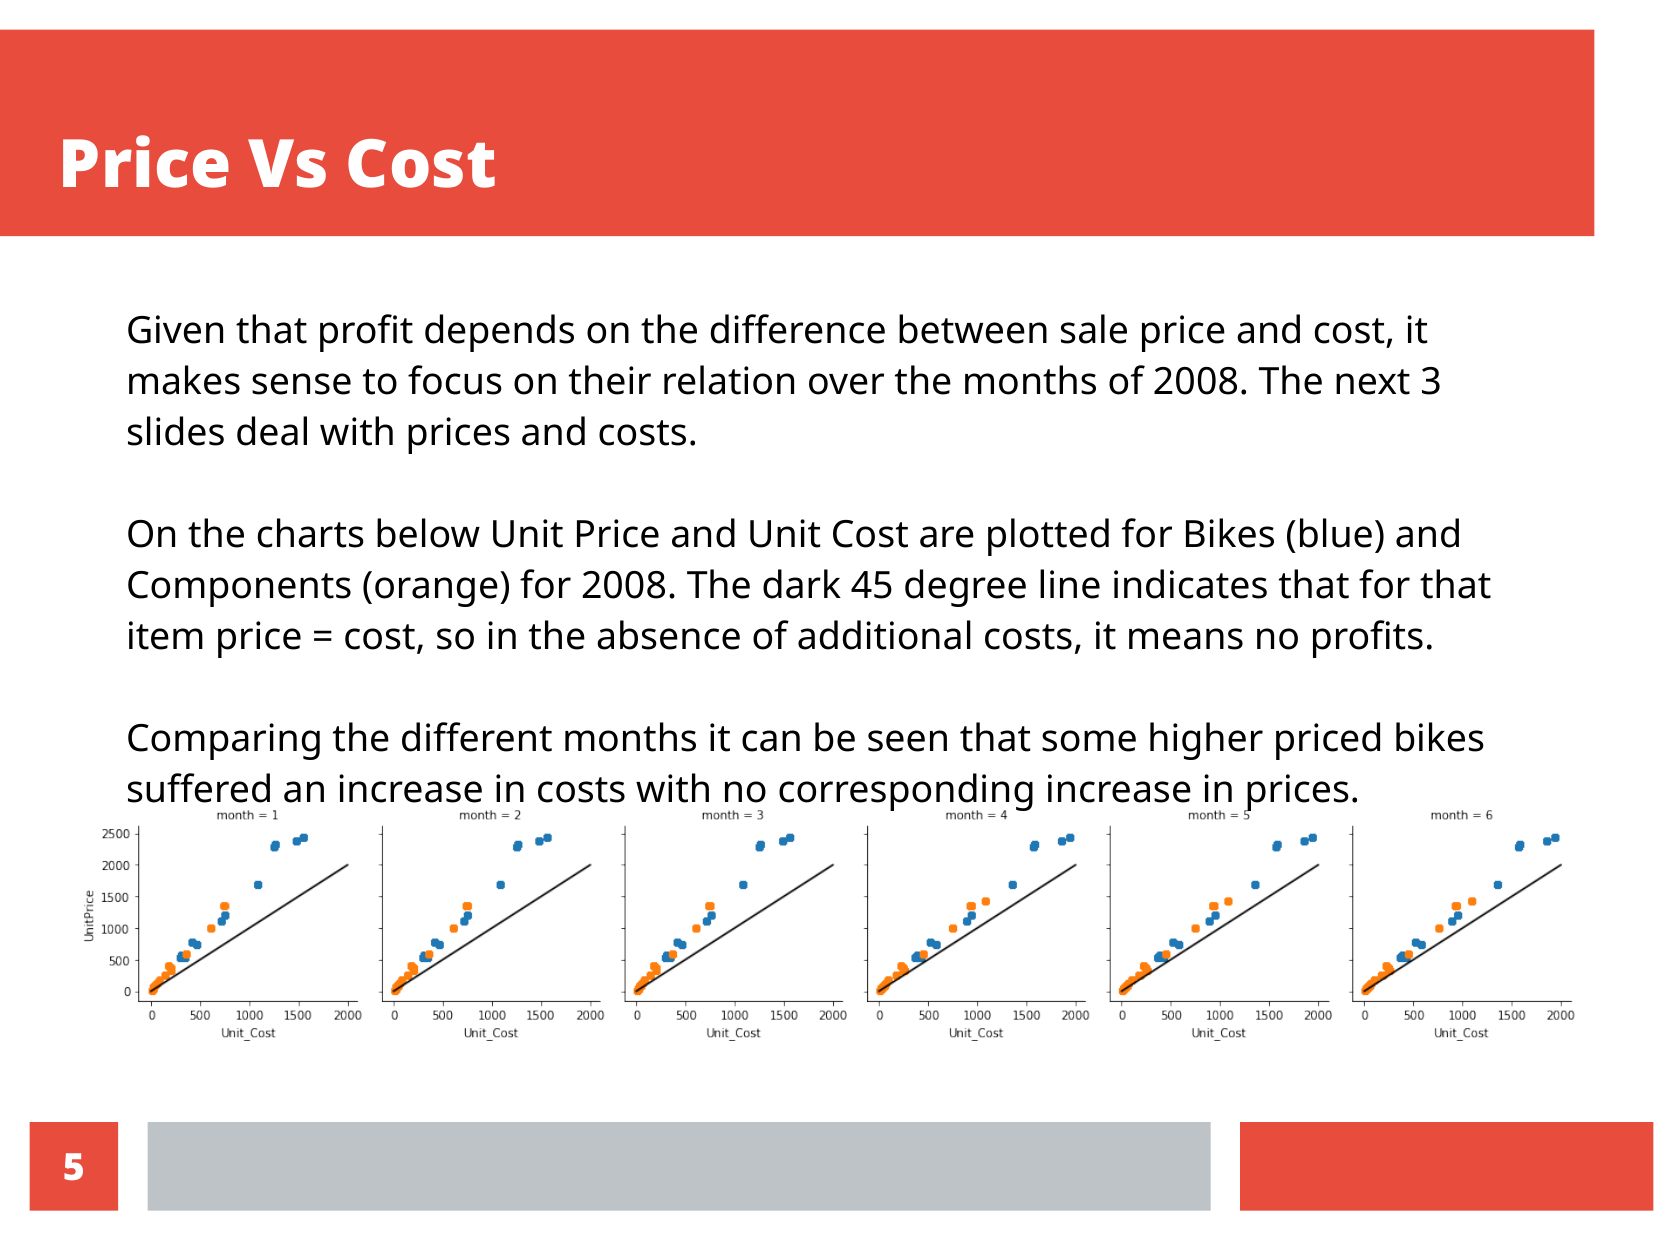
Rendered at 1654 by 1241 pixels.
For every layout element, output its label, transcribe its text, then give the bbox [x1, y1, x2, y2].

picture [76, 802, 1583, 1047]
title Price Vs Cost [59, 59, 1595, 207]
text_box Given that profit depends on the difference between sale price and cost, it makes sense to focus on their relation over the months of 2008. The next 3 slides deal with prices and costs. On the charts below Unit Price and Unit Cost are plotted for Bikes (blue) and Components (orange) for 2008. The dark 45 degree line indicates that for that item price = cost, so in the absence of additional costs, it means no profits. Comparing the different months it can be seen that some higher priced bikes suffered an increase in costs with no corresponding increase in prices. [111, 296, 1556, 834]
